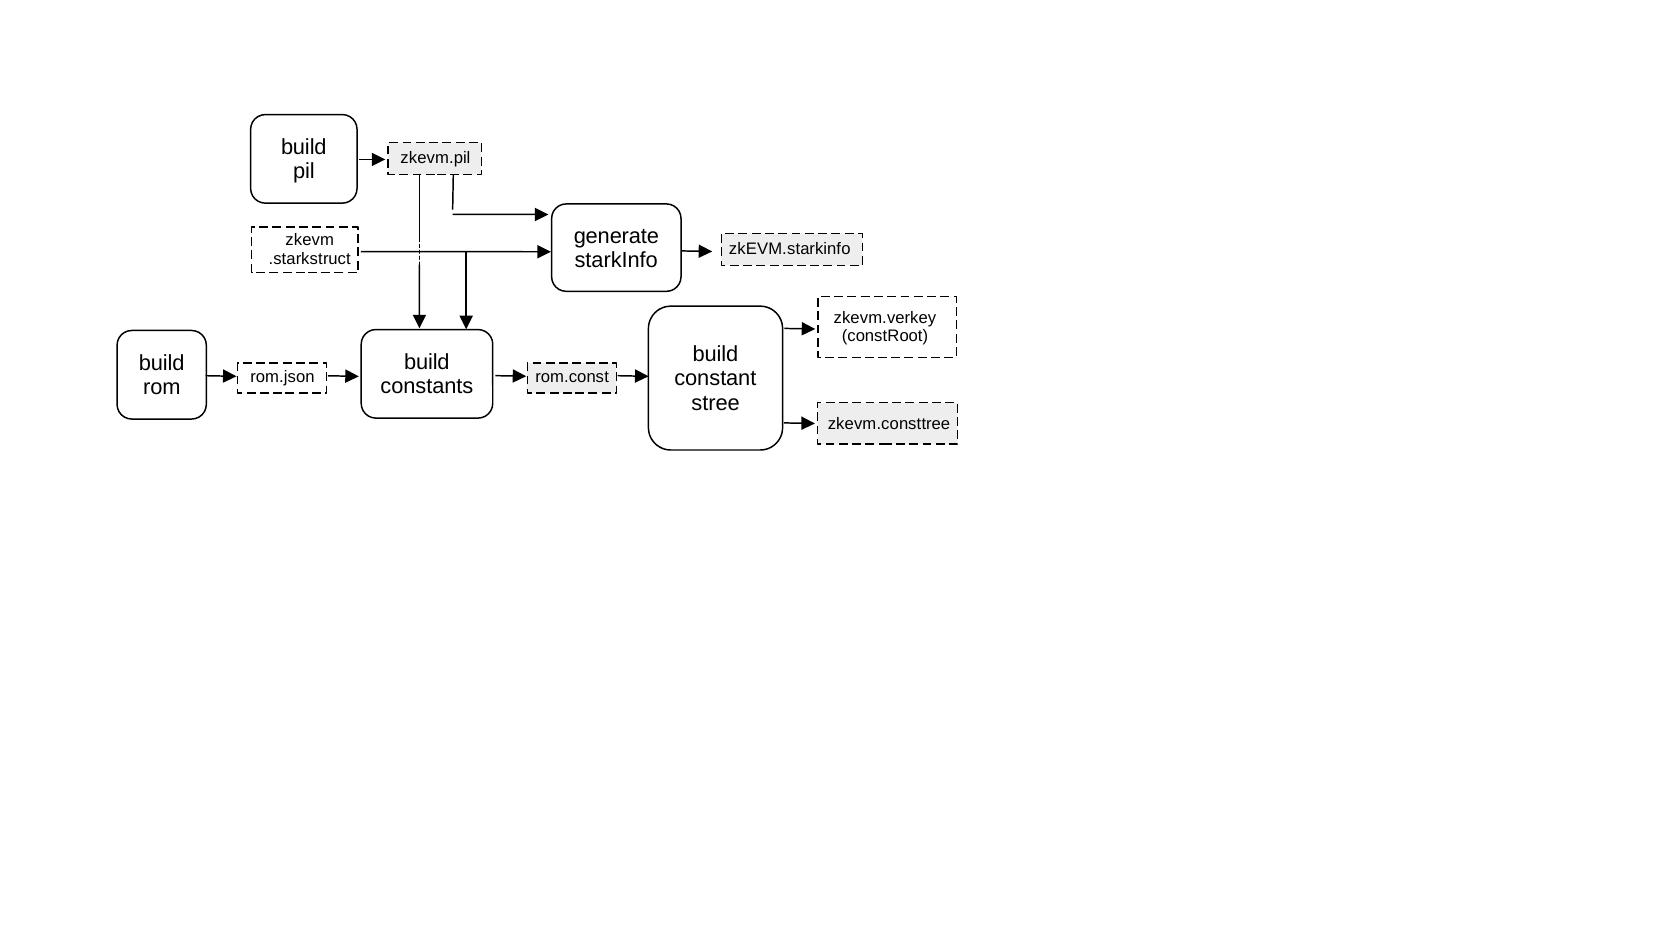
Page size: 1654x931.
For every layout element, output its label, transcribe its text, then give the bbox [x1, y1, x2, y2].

text_box zkEVM.starkinfo [704, 231, 875, 266]
text_box rom.json [224, 355, 342, 399]
text_box rom.const [513, 355, 631, 399]
text_box build constants [361, 329, 493, 419]
text_box zkevm.pil [367, 131, 505, 185]
text_box zkevm .starkstruct [218, 204, 402, 276]
text_box zkevm.verkey (constRoot) [810, 300, 961, 353]
text_box zkevm.consttree [808, 387, 970, 459]
text_box build constantstree [648, 306, 783, 451]
text_box build pil [250, 114, 358, 204]
text_box generate starkInfo [551, 203, 682, 292]
text_box build rom [117, 330, 207, 420]
